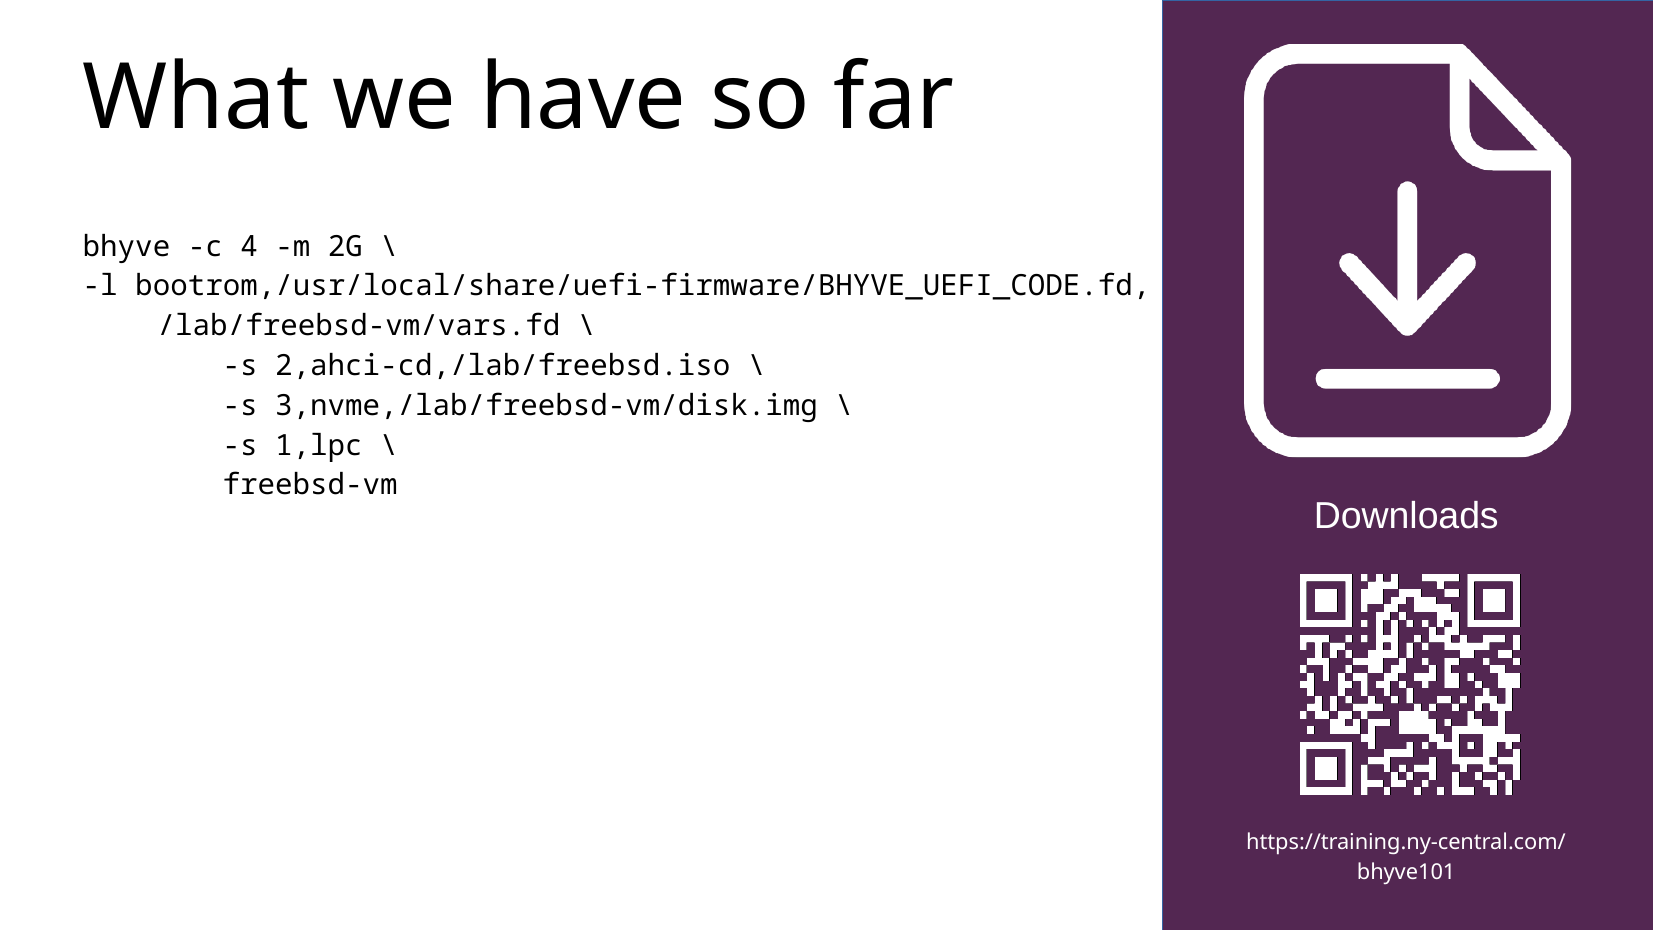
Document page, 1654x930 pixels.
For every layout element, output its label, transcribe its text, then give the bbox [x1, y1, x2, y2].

picture [1200, 44, 1613, 458]
text_box Downloads [1237, 487, 1576, 638]
text_box https://training.ny-central.com/bhyve101 [1200, 819, 1613, 930]
text_box [1162, 0, 1653, 930]
picture [1268, 543, 1550, 826]
title What we have so far [82, 37, 1571, 150]
subtitle bhyve -c 4 -m 2G \ -l bootrom,/usr/local/share/uefi-firmware/BHYVE_UEFI_CODE.fd, /lab/freebsd-vm/vars.fd \ -s 2,ahci-cd,/lab/freebsd.iso \ -s 3,nvme,/lab/freebsd-vm/disk.img \ -s 1,lpc \ freebsd-vm [82, 224, 1163, 825]
